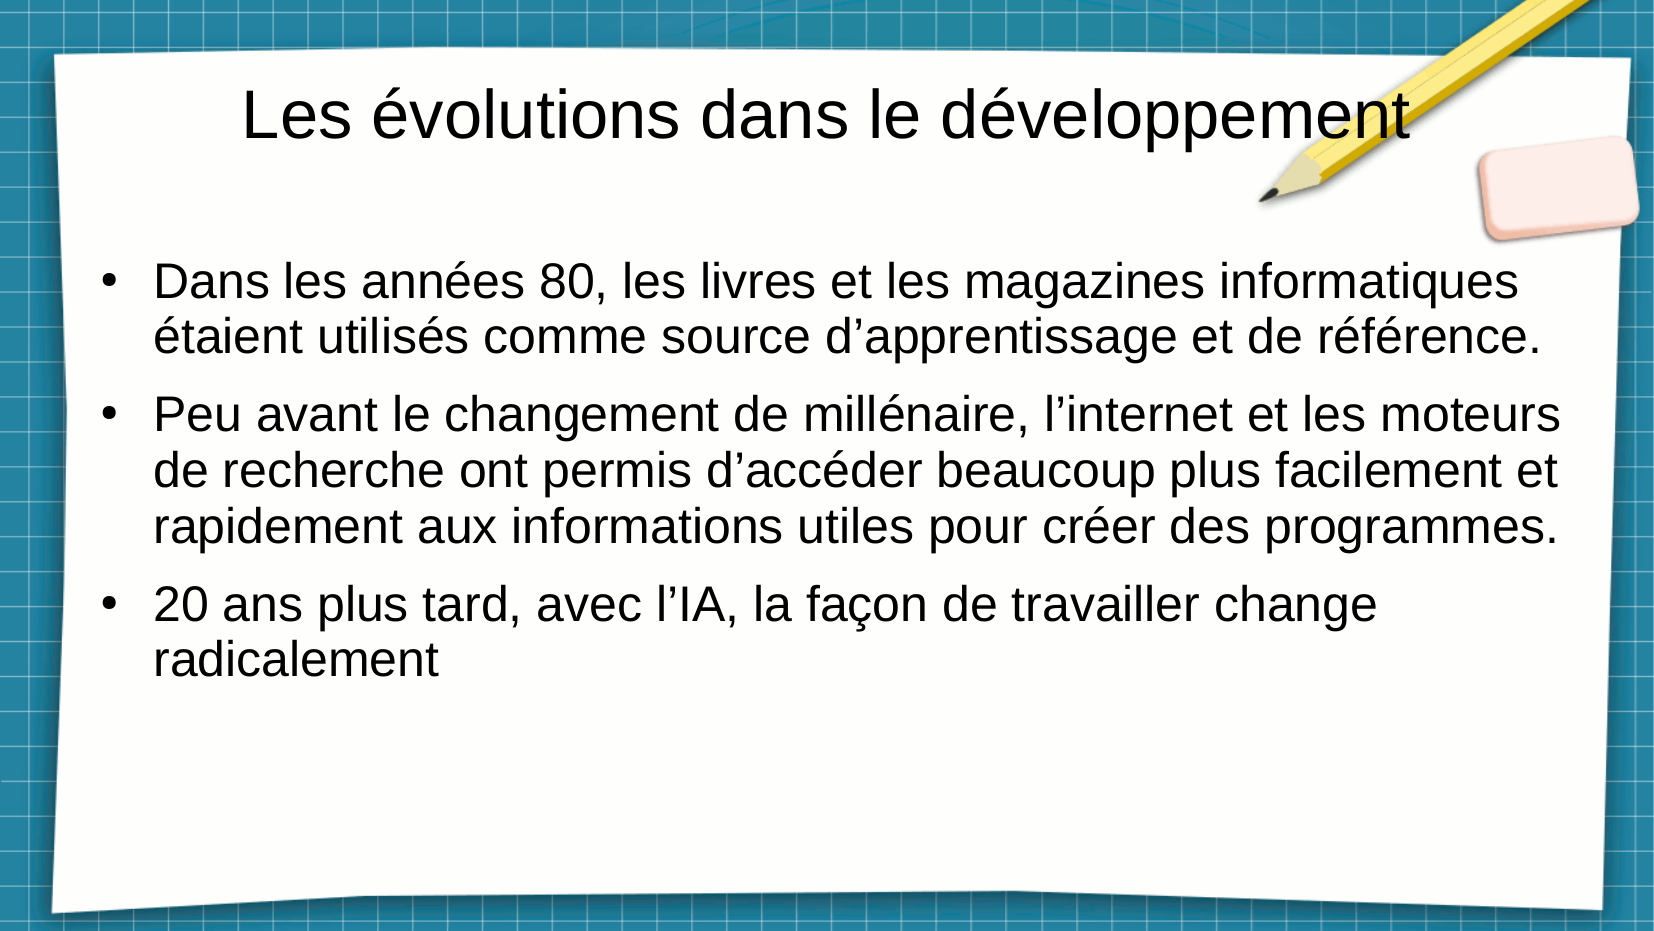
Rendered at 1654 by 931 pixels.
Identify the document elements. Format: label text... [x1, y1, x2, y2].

picture [0, 0, 1654, 931]
title Les évolutions dans le développement [82, 37, 1571, 193]
list Dans les années 80, les livres et les magazines informatiques étaient utilisés comme source d’apprentissage et de référence. Peu avant le changement de millénaire, l’internet et les moteurs de recherche ont permis d’accéder beaucoup plus facilement et rapidement aux informations utiles pour créer des programmes. 20 ans plus tard, avec l’IA, la façon de travailler change radicalement [82, 253, 1571, 793]
